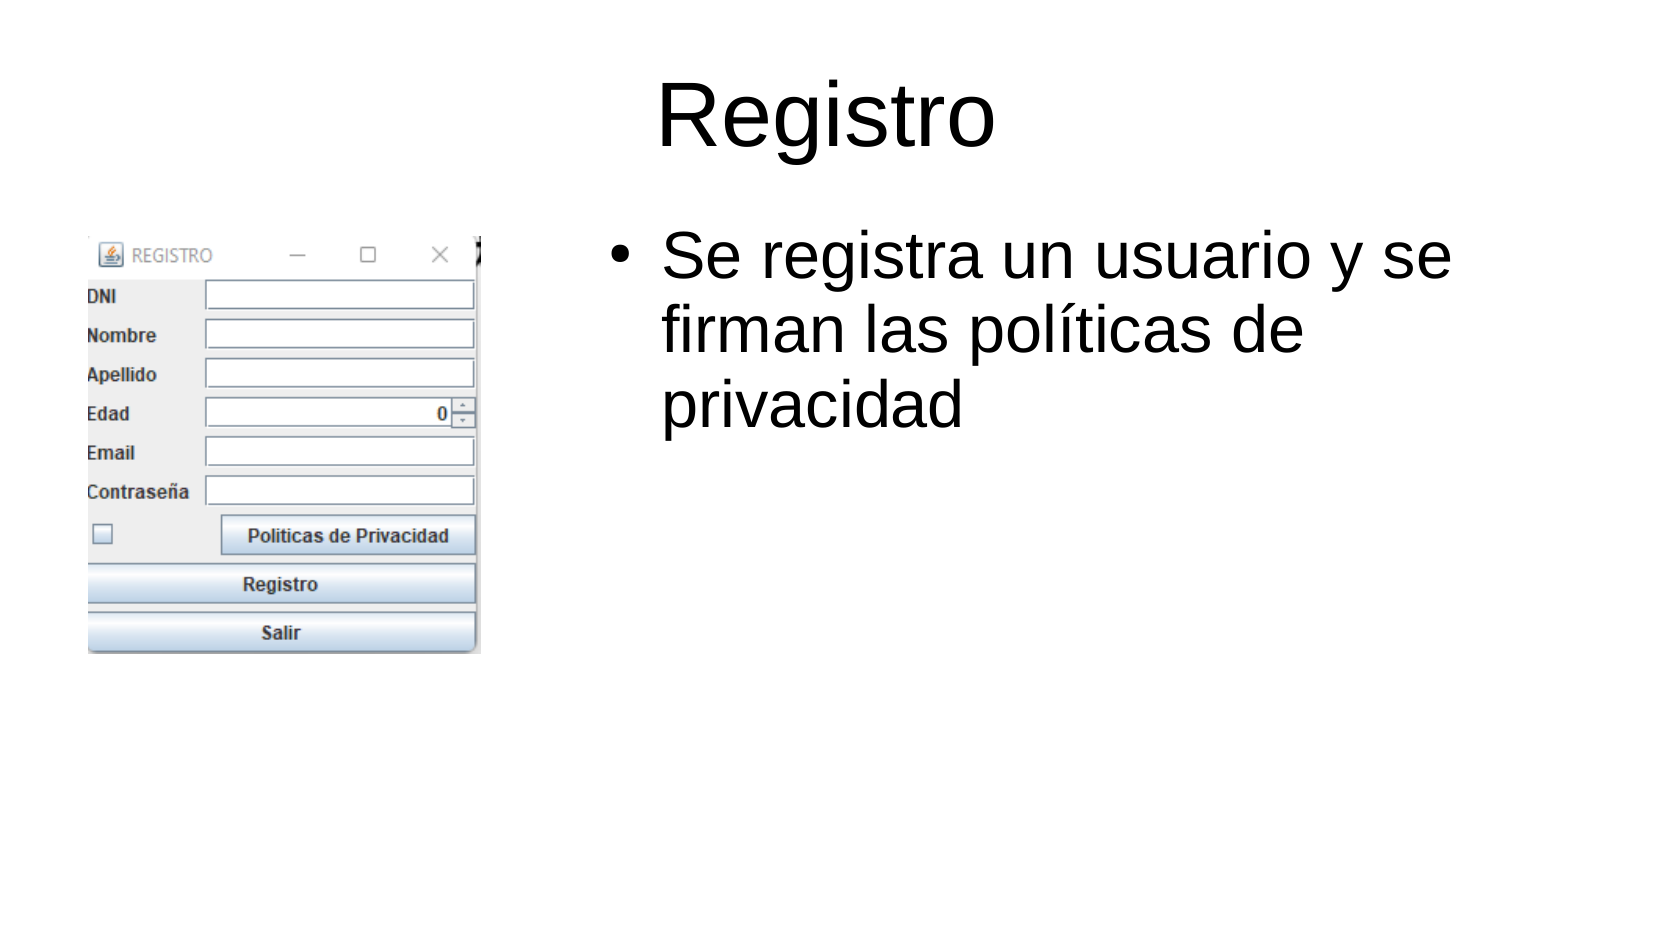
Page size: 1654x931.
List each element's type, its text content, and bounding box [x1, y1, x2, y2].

title Registro [82, 37, 1571, 193]
picture [88, 236, 481, 654]
list Se registra un usuario y se firman las políticas de privacidad [590, 217, 1571, 758]
